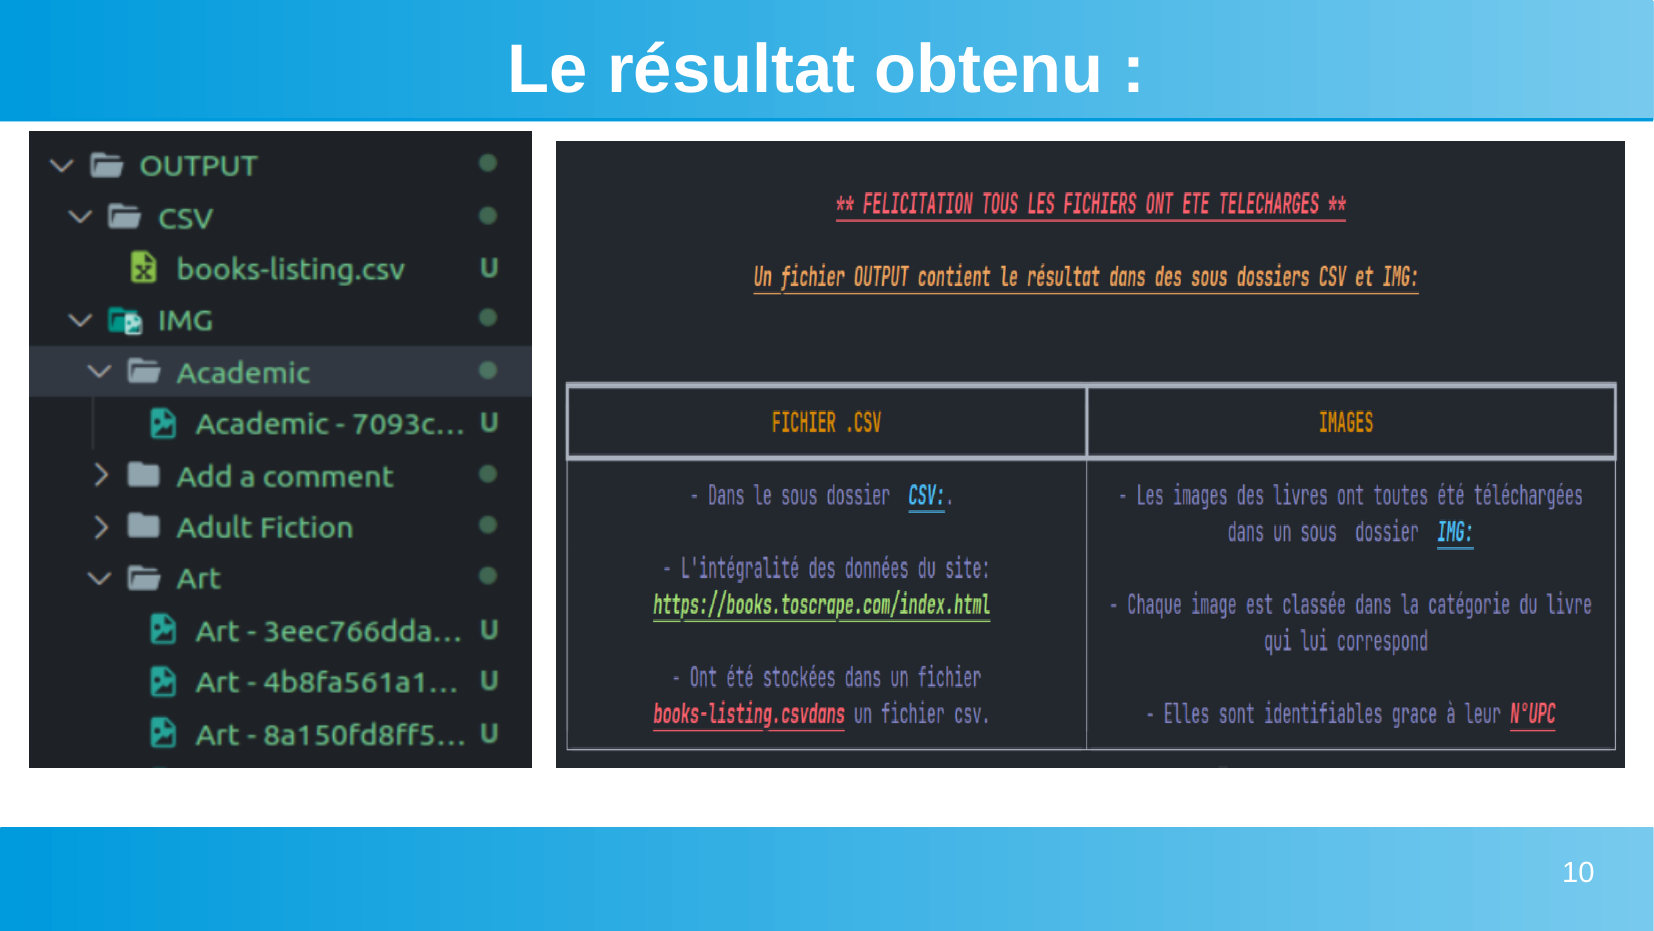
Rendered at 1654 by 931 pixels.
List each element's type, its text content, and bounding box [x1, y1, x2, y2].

picture [29, 131, 532, 768]
title Le résultat obtenu : [59, 29, 1595, 108]
picture [556, 141, 1625, 768]
